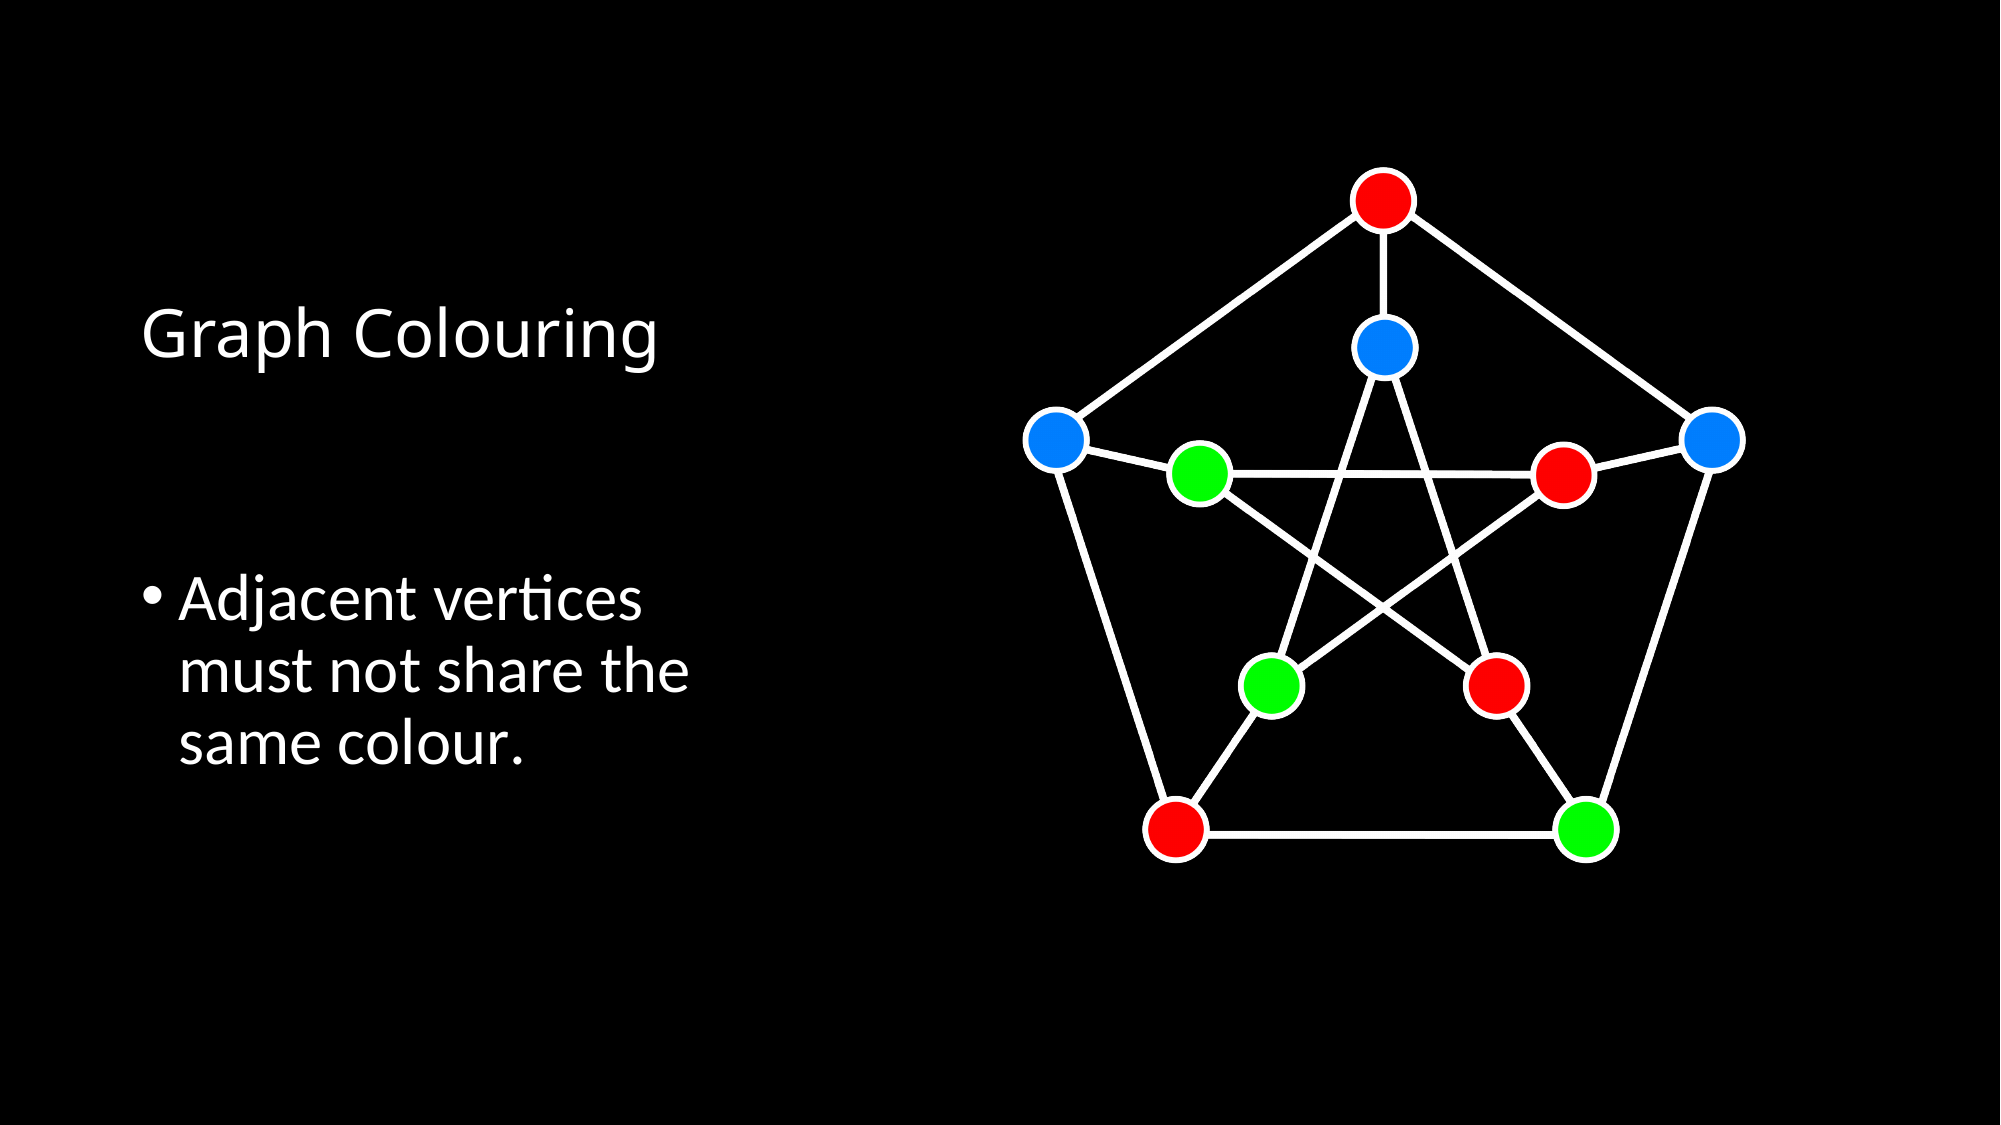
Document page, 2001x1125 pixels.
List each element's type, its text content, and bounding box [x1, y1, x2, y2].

picture [1001, 148, 1767, 882]
list Adjacent vertices must not share the same colour. [125, 554, 714, 1014]
title Graph Colouring [125, 292, 714, 533]
